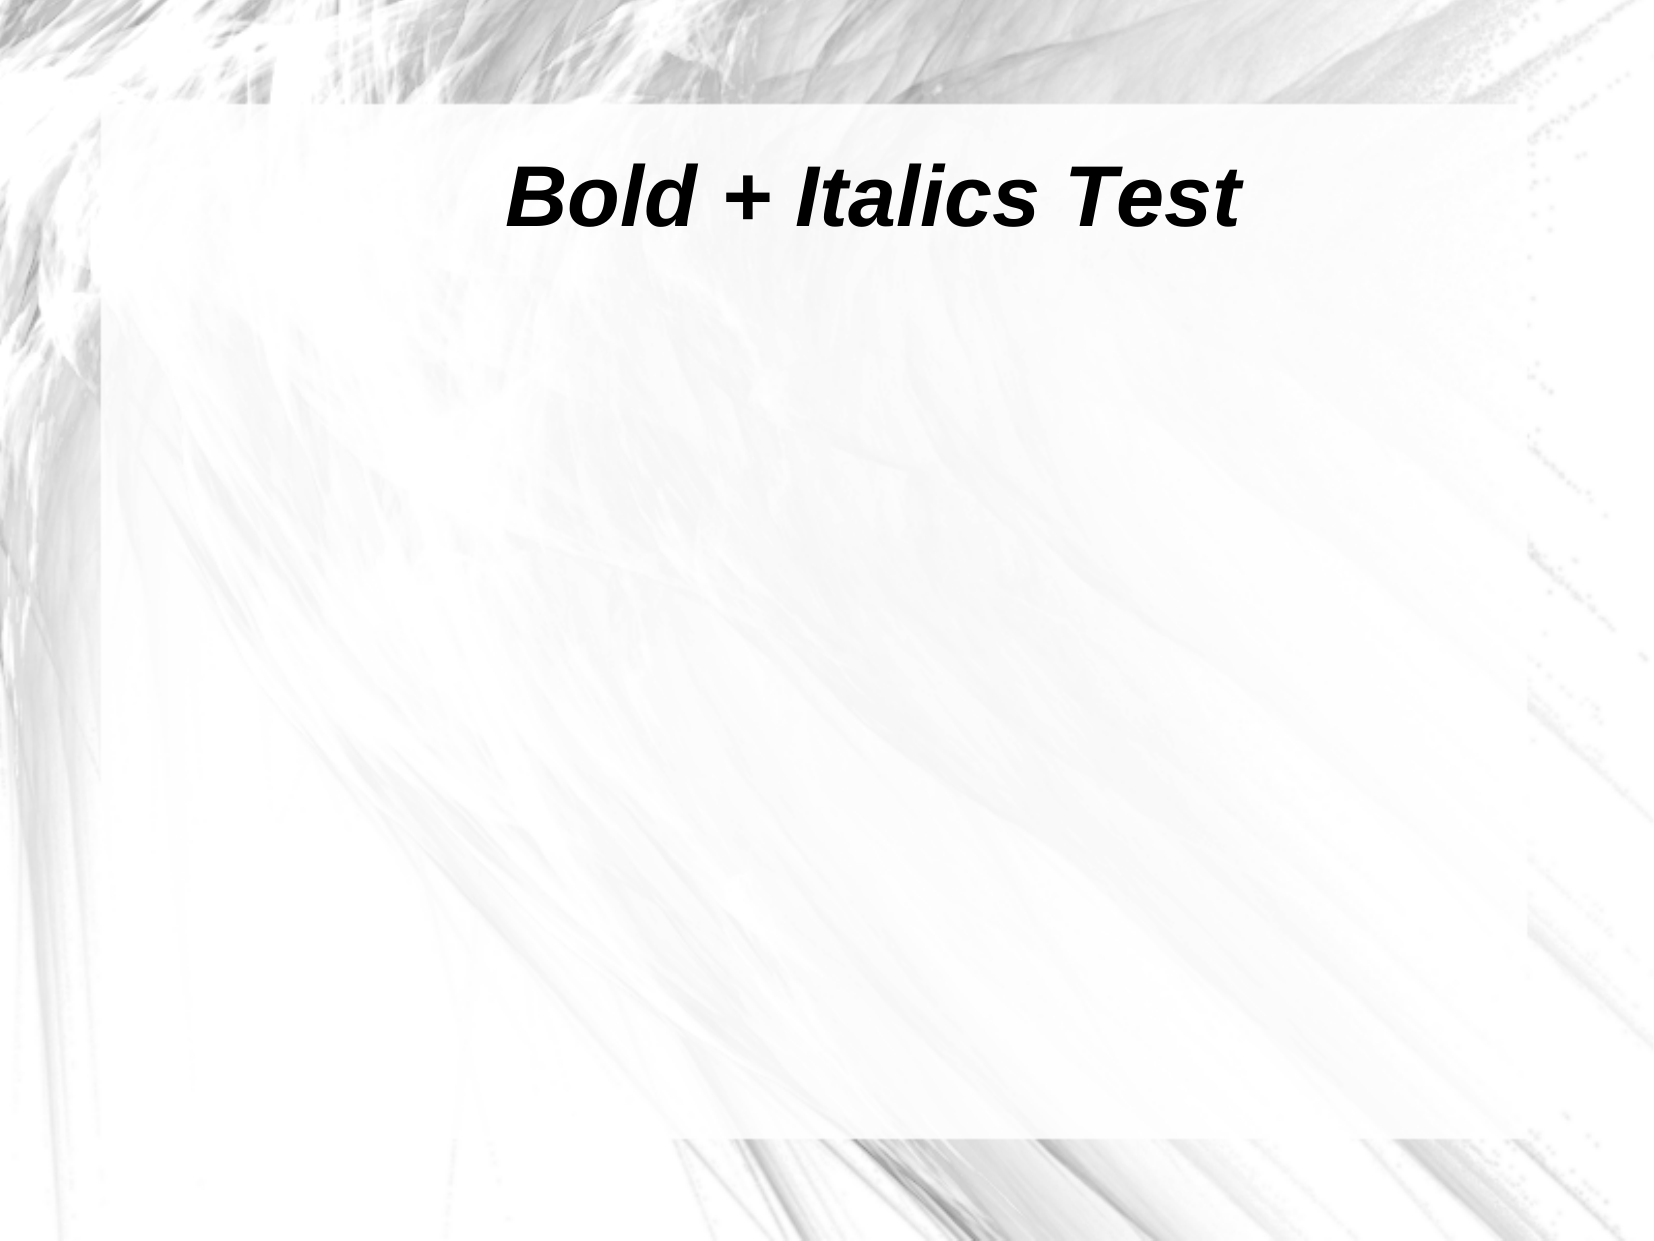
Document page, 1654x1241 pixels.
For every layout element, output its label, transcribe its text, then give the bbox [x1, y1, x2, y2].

picture [0, 0, 1654, 1241]
title Bold + Italics Test [180, 112, 1568, 281]
